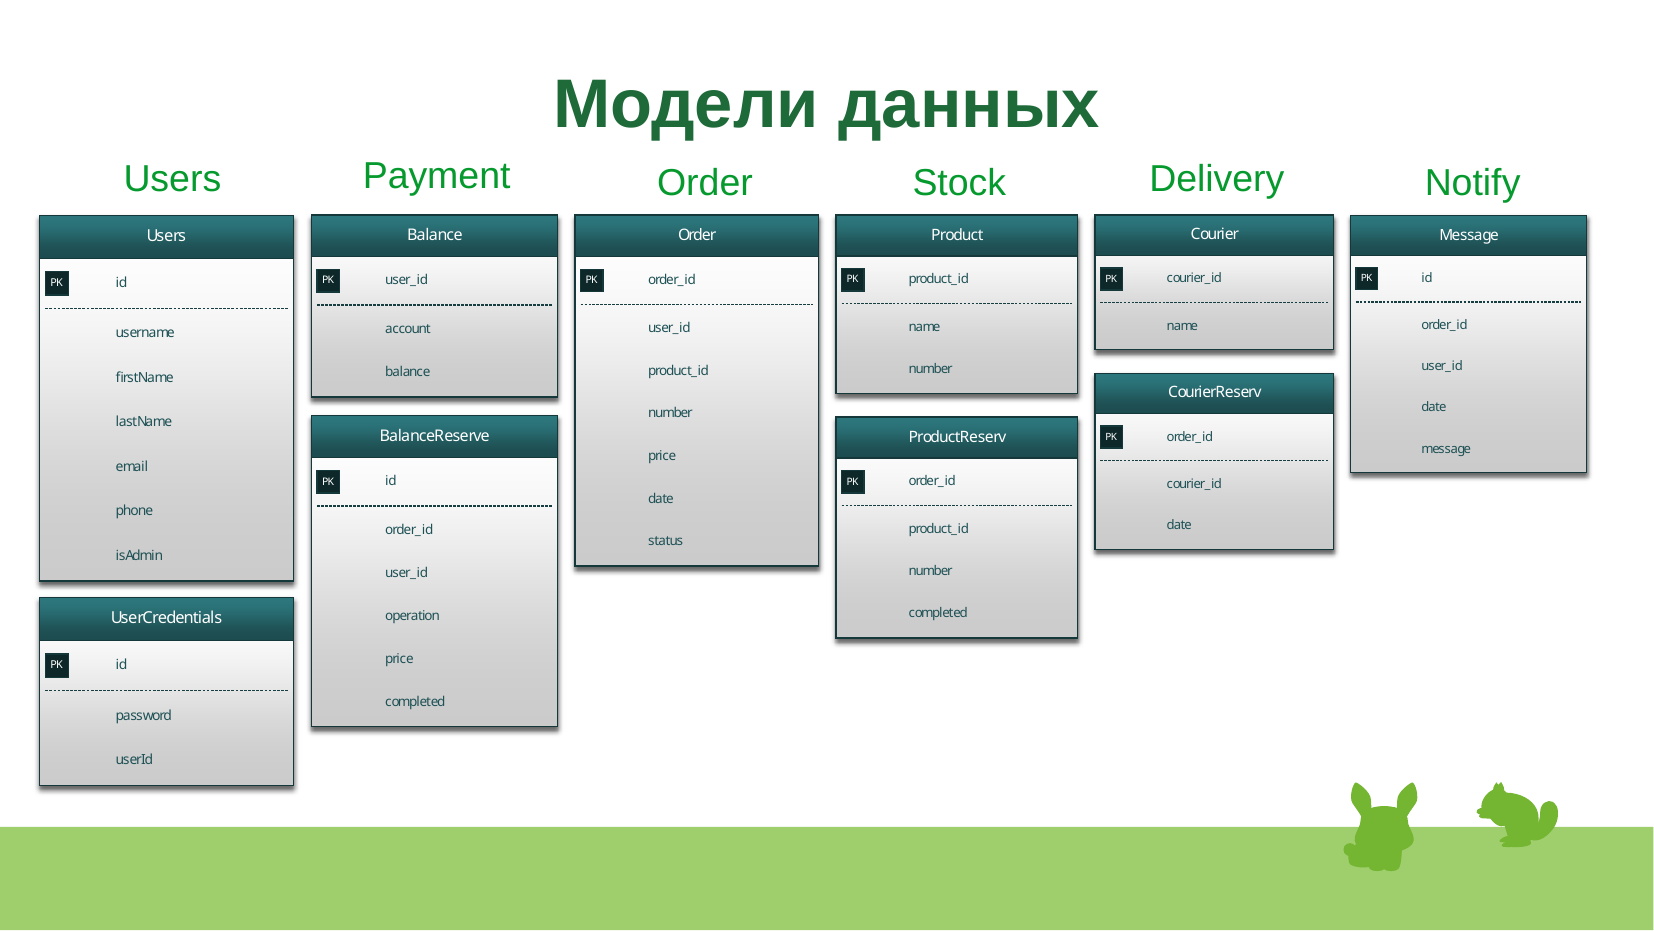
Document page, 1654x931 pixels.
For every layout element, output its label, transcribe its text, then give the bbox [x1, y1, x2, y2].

text_box Order [642, 153, 768, 211]
text_box Payment [348, 147, 526, 205]
picture [29, 210, 1595, 798]
text_box Notify [1410, 153, 1536, 211]
text_box Users [108, 149, 237, 207]
text_box Delivery [1134, 149, 1300, 207]
text_box Stock [897, 153, 1022, 211]
title Модели данных [88, 29, 1565, 178]
